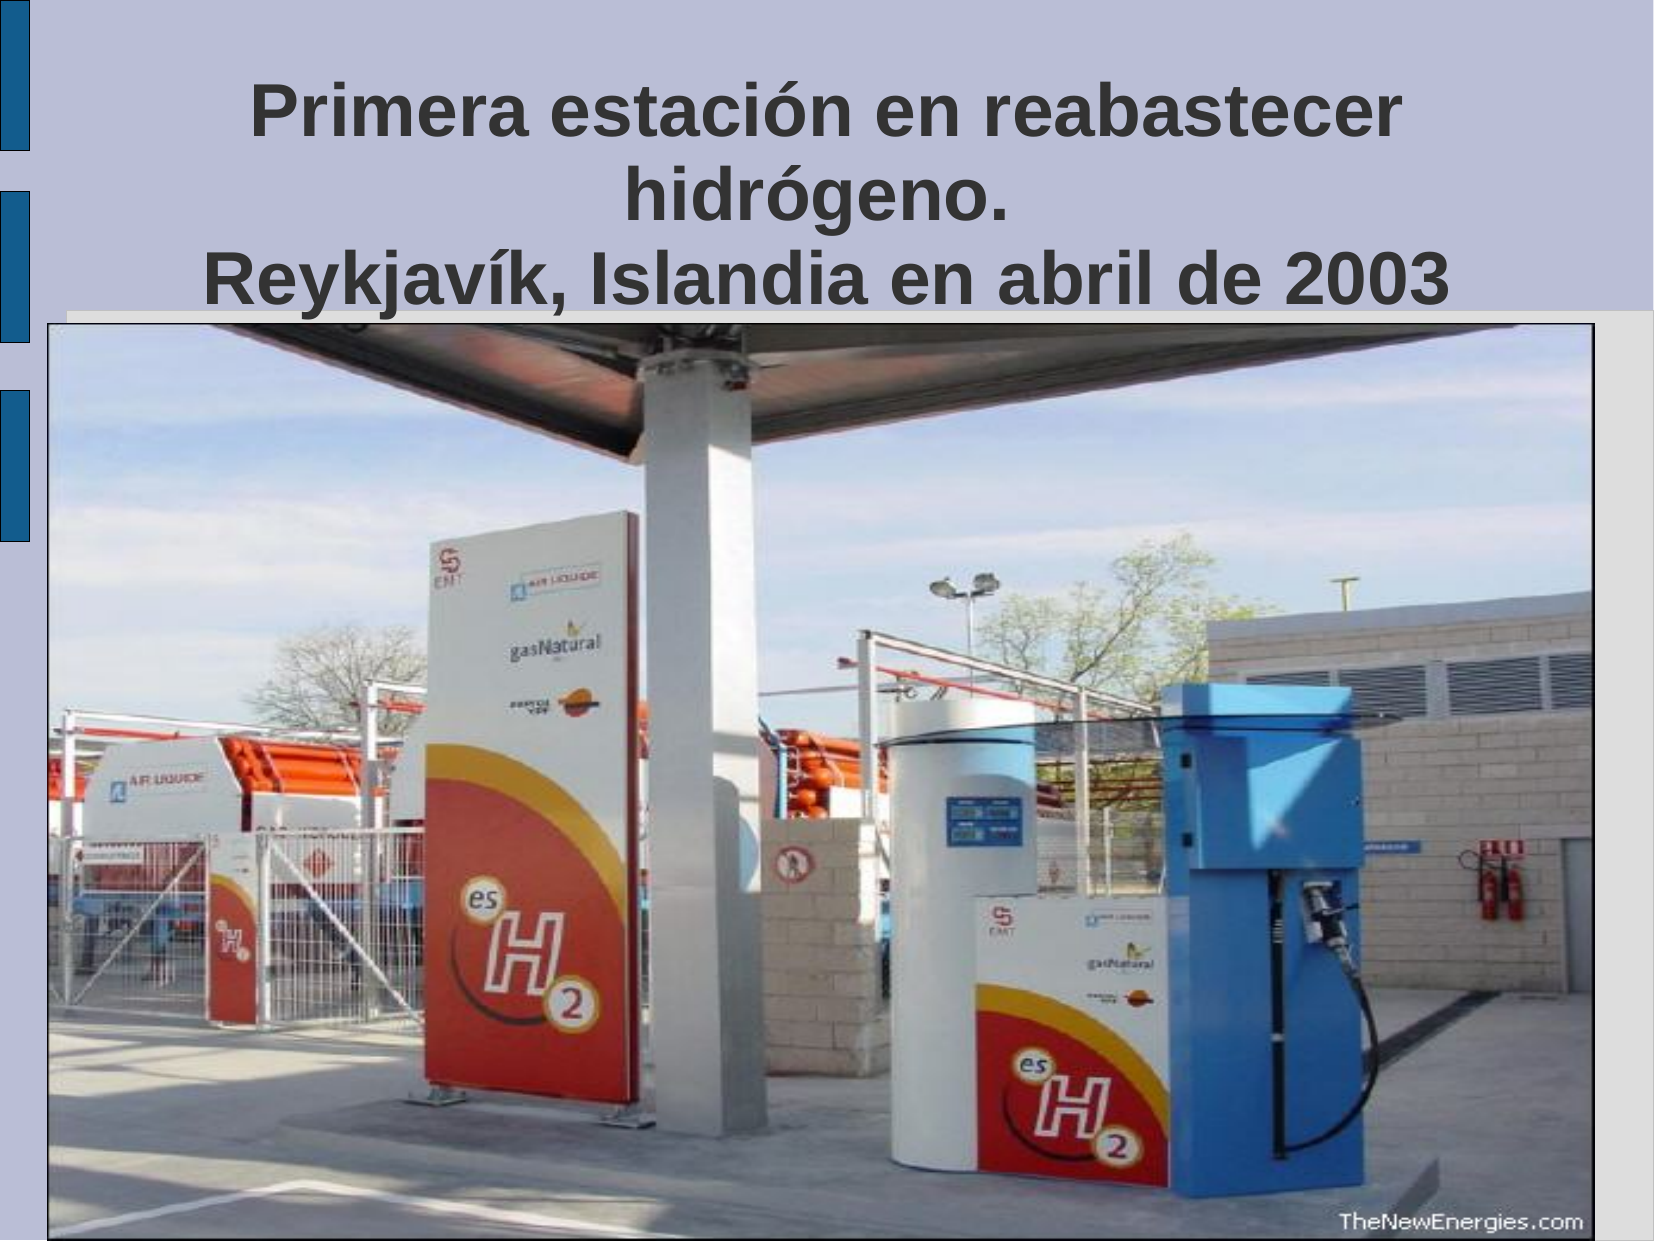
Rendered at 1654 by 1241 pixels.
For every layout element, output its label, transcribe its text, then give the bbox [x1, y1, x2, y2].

picture [47, 323, 1595, 1241]
title Primera estación en reabastecer hidrógeno. Reykjavík, Islandia en abril de 2003 [121, 49, 1534, 340]
